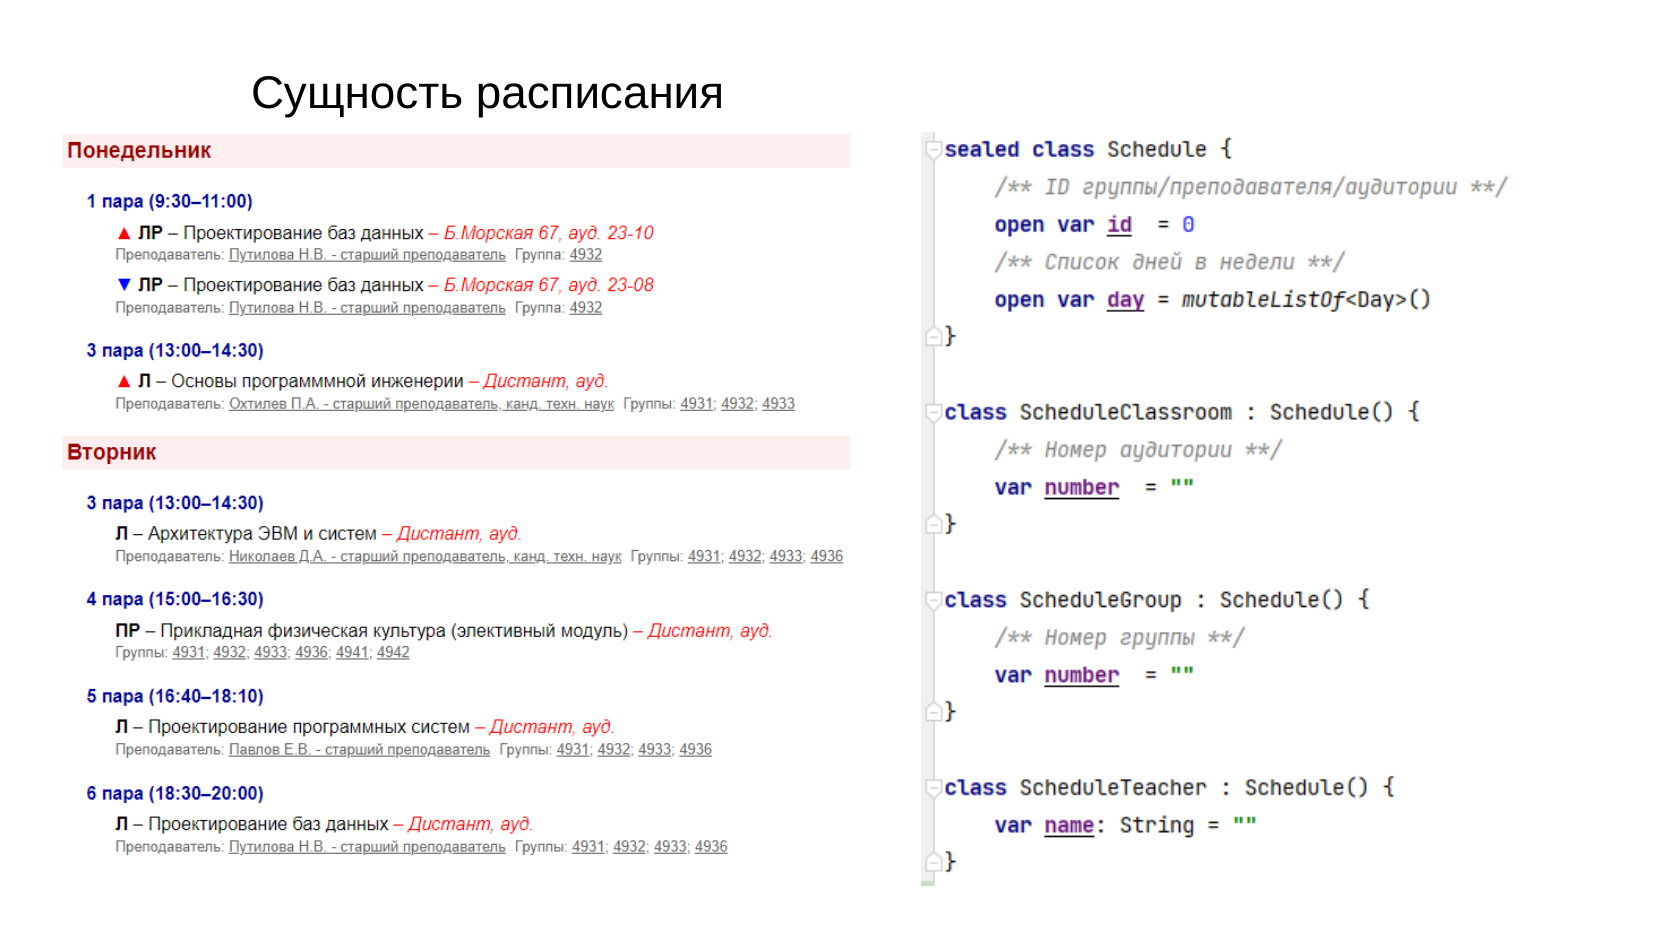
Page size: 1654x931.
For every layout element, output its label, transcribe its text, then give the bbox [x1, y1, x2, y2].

picture [59, 88, 851, 857]
text_box Сущность расписания [236, 59, 886, 126]
picture [921, 132, 1595, 886]
